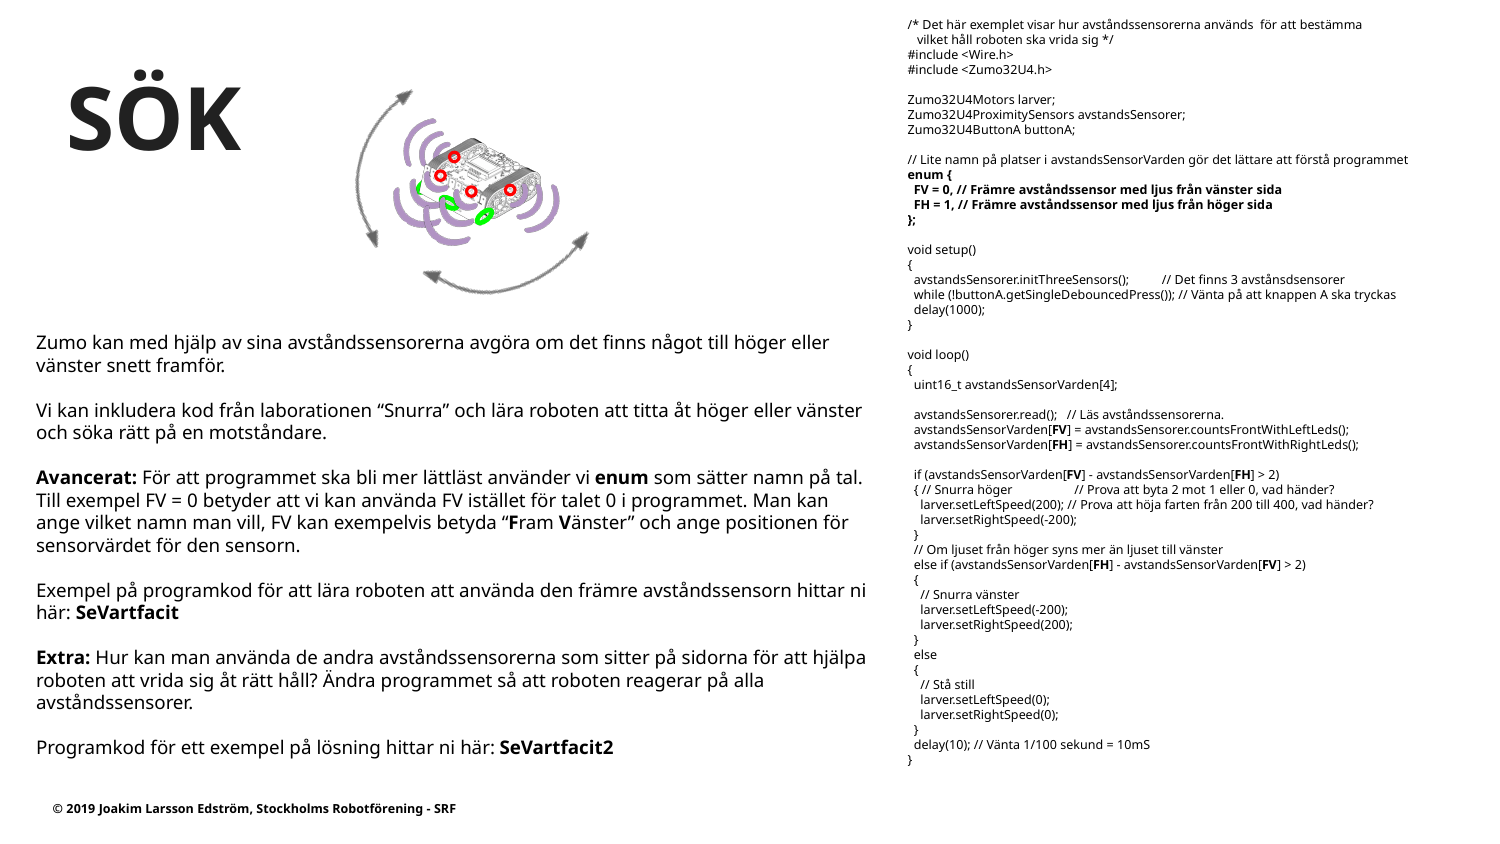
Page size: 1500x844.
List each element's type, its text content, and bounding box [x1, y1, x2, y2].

title SÖK [51, 48, 892, 180]
picture [311, 86, 592, 341]
text_box /* Det här exemplet visar hur avståndssensorerna används för att bestämma vilket håll roboten ska vrida sig */ #include <Wire.h> #include <Zumo32U4.h> Zumo32U4Motors larver; Zumo32U4ProximitySensors avstandsSensorer; Zumo32U4ButtonA buttonA; // Lite namn på platser i avstandsSensorVarden gör det lättare att förstå programmet enum { FV = 0, // Främre avståndssensor med ljus från vänster sida FH = 1, // Främre avståndssensor med ljus från höger sida }; void setup() { avstandsSensorer.initThreeSensors(); // Det finns 3 avstånsdsensorer while (!buttonA.getSingleDebouncedPress()); // Vänta på att knappen A ska tryckas delay(1000); } void loop() { uint16_t avstandsSensorVarden[4]; avstandsSensorer.read(); // Läs avståndssensorerna. avstandsSensorVarden[FV] = avstandsSensorer.countsFrontWithLeftLeds(); avstandsSensorVarden[FH] = avstandsSensorer.countsFrontWithRightLeds(); if (avstandsSensorVarden[FV] - avstandsSensorVarden[FH] > 2) { // Snurra höger // Prova att byta 2 mot 1 eller 0, vad händer? larver.setLeftSpeed(200); // Prova att höja farten från 200 till 400, vad händer? larver.setRightSpeed(-200); } // Om ljuset från höger syns mer än ljuset till vänster else if (avstandsSensorVarden[FH] - avstandsSensorVarden[FV] > 2) { // Snurra vänster larver.setLeftSpeed(-200); larver.setRightSpeed(200); } else { // Stå still larver.setLeftSpeed(0); larver.setRightSpeed(0); } delay(10); // Vänta 1/100 sekund = 10mS } [892, 2, 1500, 788]
text_box © 2019 Joakim Larsson Edström, Stockholms Robotförening - SRF [37, 786, 604, 819]
text_box Zumo kan med hjälp av sina avståndssensorerna avgöra om det finns något till höger eller vänster snett framför. Vi kan inkludera kod från laborationen “Snurra” och lära roboten att titta åt höger eller vänster och söka rätt på en motståndare. Avancerat: För att programmet ska bli mer lättläst använder vi enum som sätter namn på tal. Till exempel FV = 0 betyder att vi kan använda FV istället för talet 0 i programmet. Man kan ange vilket namn man vill, FV kan exempelvis betyda “Fram Vänster” och ange positionen för sensorvärdet för den sensorn. Exempel på programkod för att lära roboten att använda den främre avståndssensorn hittar ni här: SeVartfacit Extra: Hur kan man använda de andra avståndssensorerna som sitter på sidorna för att hjälpa roboten att vrida sig åt rätt håll? Ändra programmet så att roboten reagerar på alla avståndssensorer. Programkod för ett exempel på lösning hittar ni här: SeVartfacit2 [21, 315, 883, 801]
